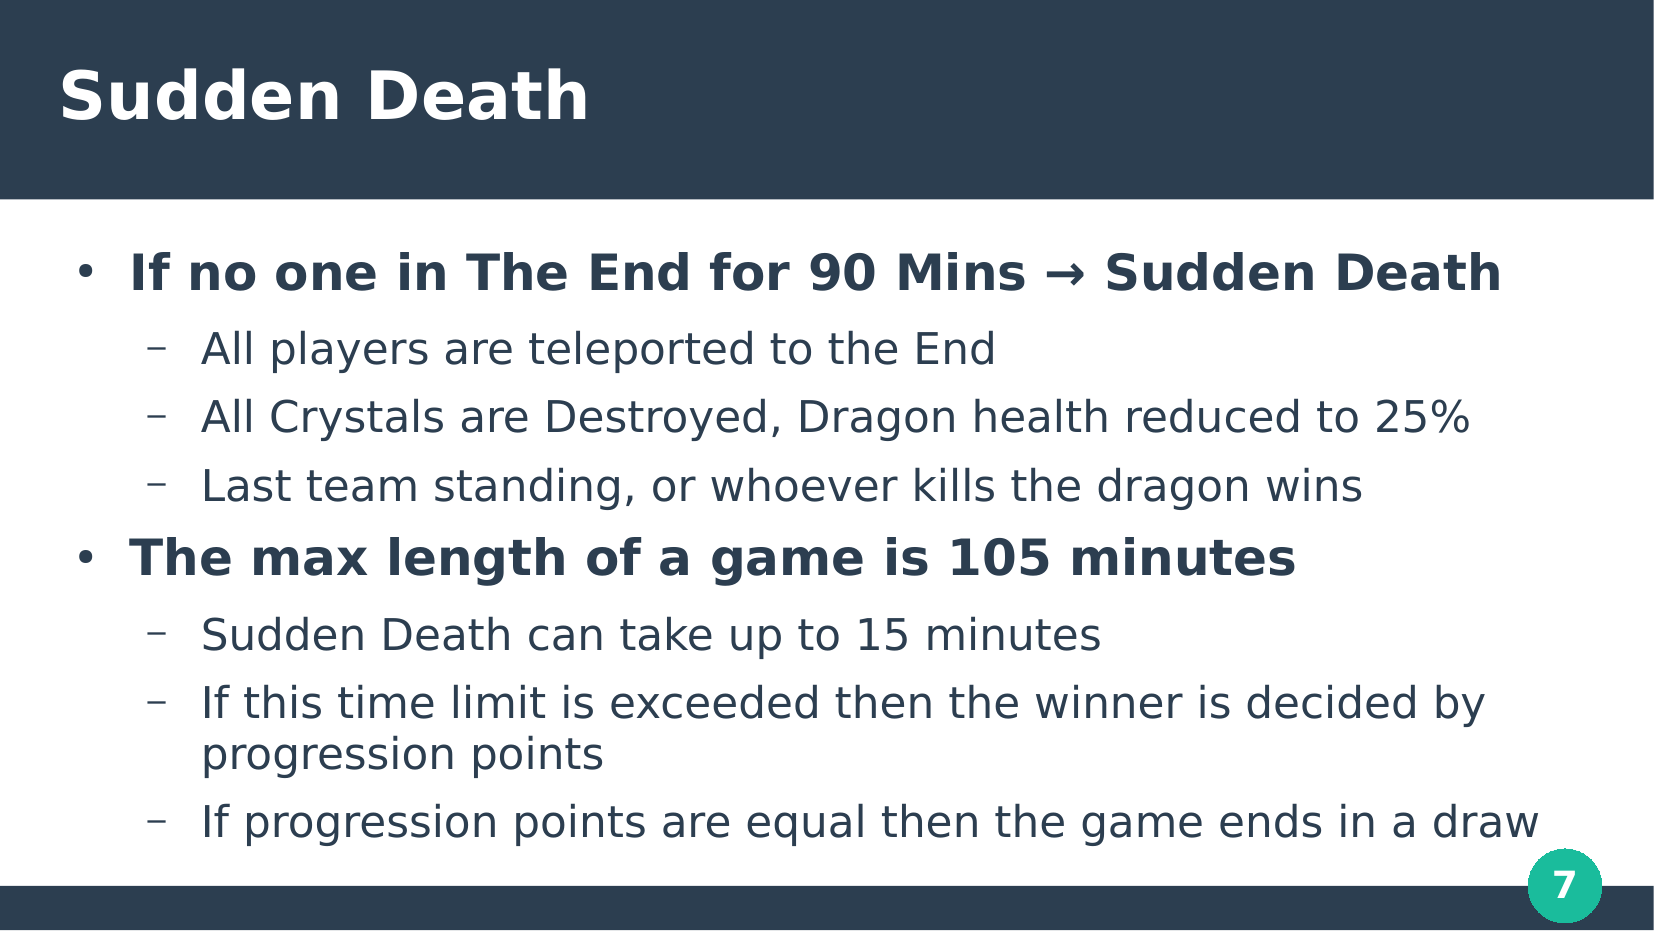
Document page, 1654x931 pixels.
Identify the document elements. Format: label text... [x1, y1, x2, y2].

title Sudden Death [59, 37, 1595, 155]
list If no one in The End for 90 Mins → Sudden Death All players are teleported to the End All Crystals are Destroyed, Dragon health reduced to 25% Last team standing, or whoever kills the dragon wins The max length of a game is 105 minutes Sudden Death can take up to 15 minutes If this time limit is exceeded then the winner is decided by progression points If progression points are equal then the game ends in a draw [59, 243, 1595, 864]
